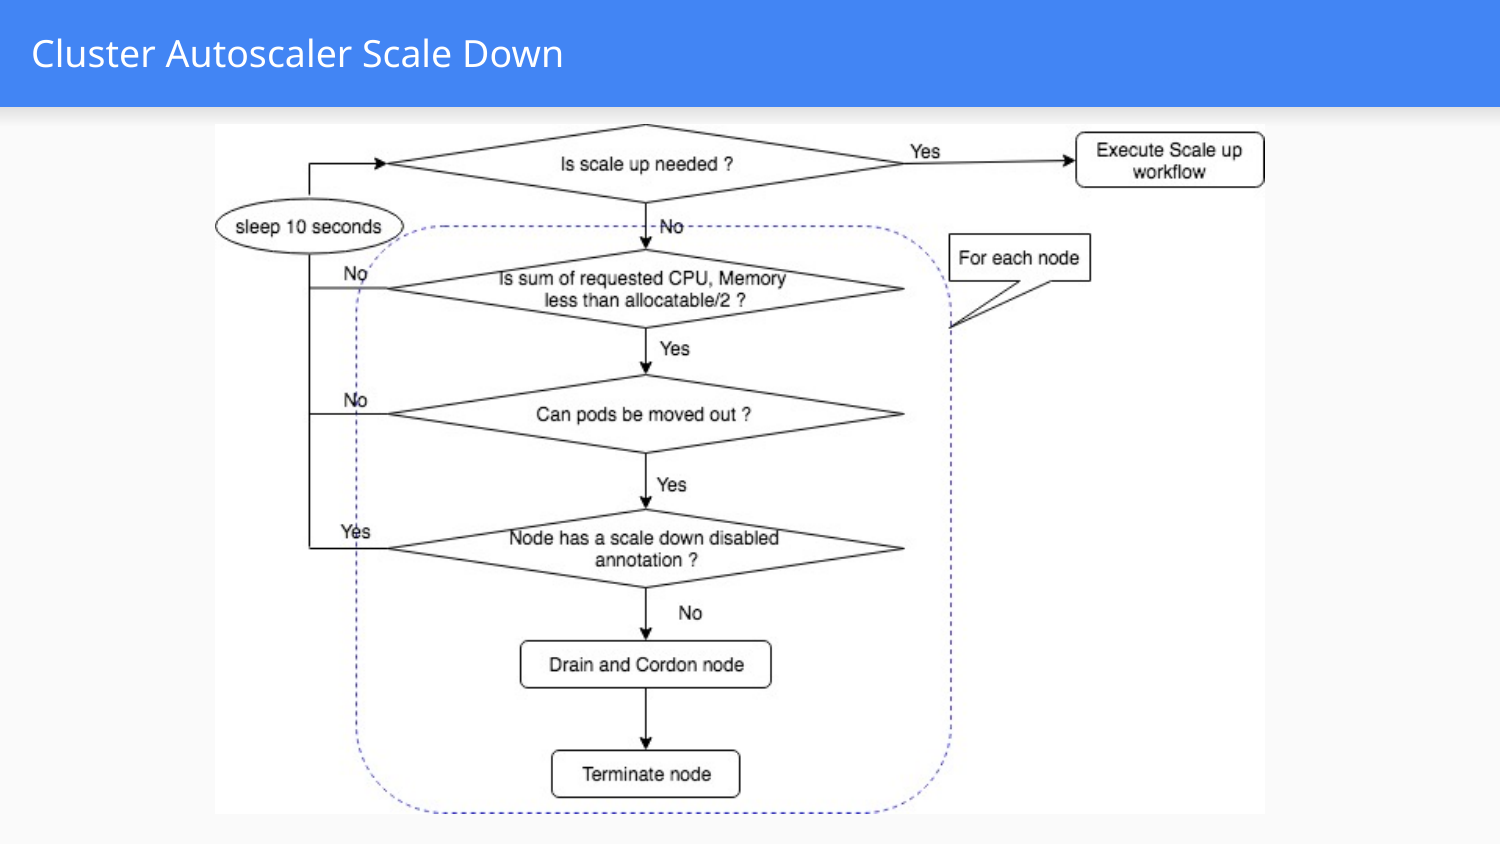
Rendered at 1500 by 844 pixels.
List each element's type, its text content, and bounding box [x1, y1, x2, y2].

picture [215, 124, 1265, 814]
title Cluster Autoscaler Scale Down [16, 2, 1464, 102]
